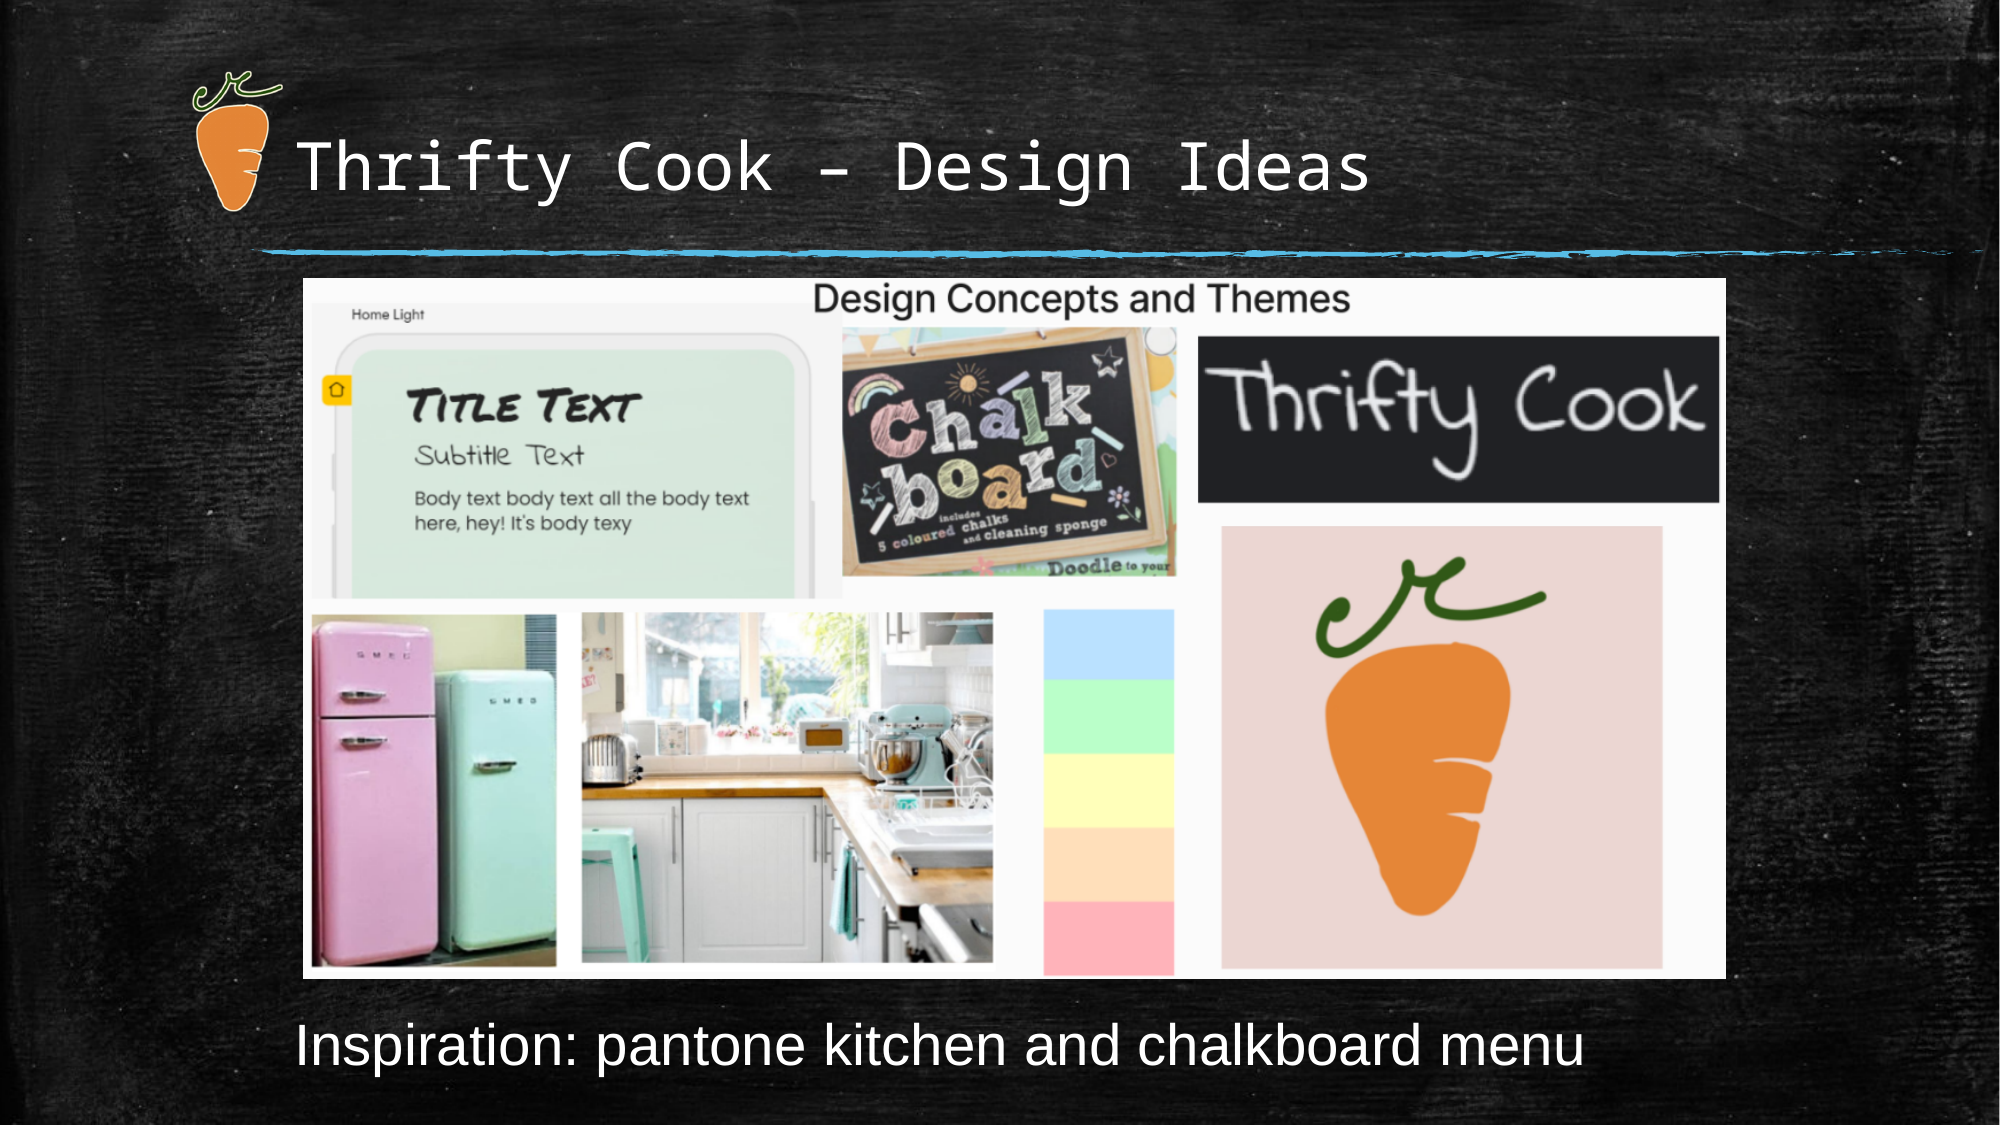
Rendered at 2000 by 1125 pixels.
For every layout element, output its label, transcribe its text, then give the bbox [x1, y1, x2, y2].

title Thrifty Cook – Design Ideas [279, 45, 1750, 213]
picture [166, 69, 309, 213]
text_box Inspiration: pantone kitchen and chalkboard menu [279, 999, 1726, 1085]
picture [303, 278, 1726, 979]
